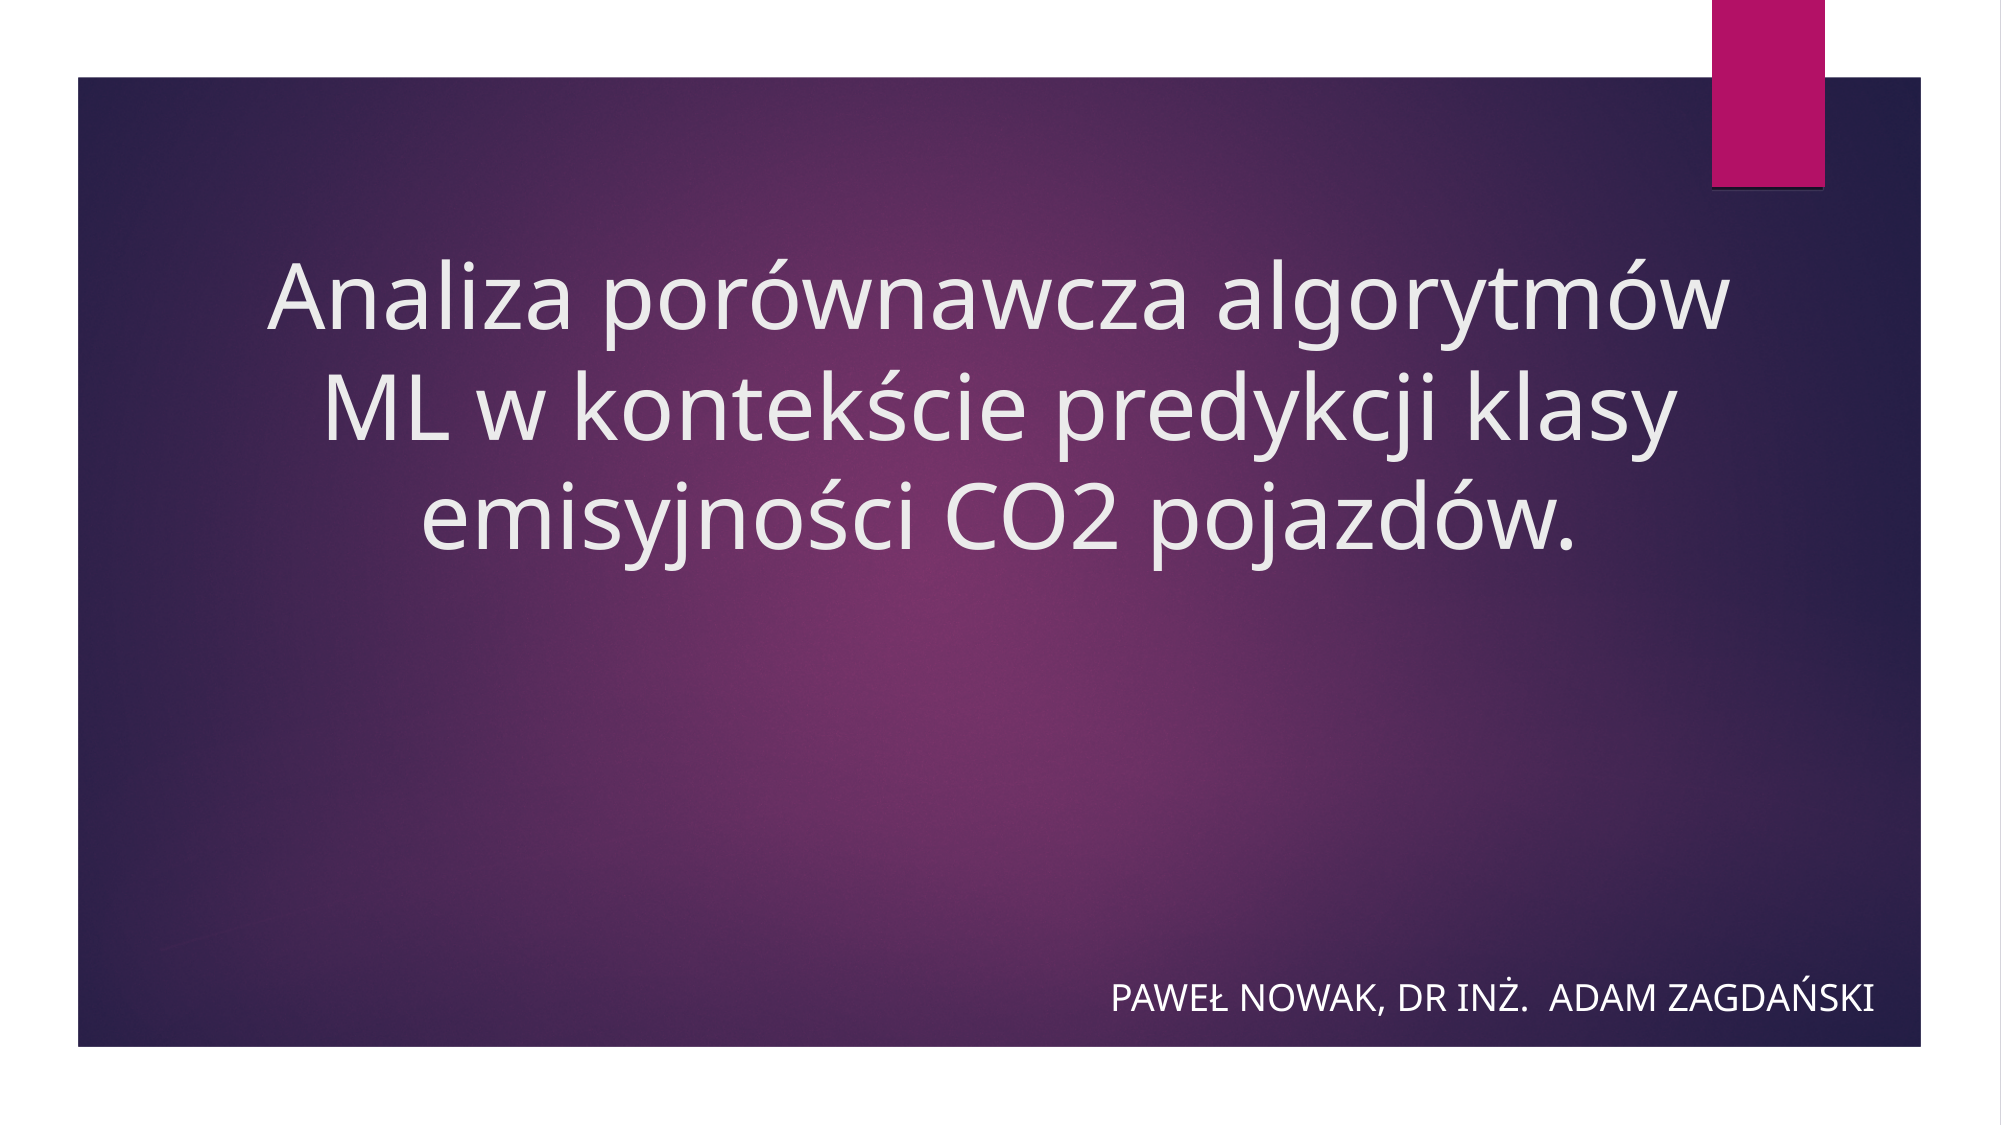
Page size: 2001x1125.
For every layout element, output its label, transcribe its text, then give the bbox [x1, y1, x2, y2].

title Analiza porównawcza algorytmów ML w kontekście predykcji klasy emisyjności CO2 pojazdów. [249, 79, 1750, 576]
subtitle Paweł Nowak, dr inż. Adam Zagdański [1095, 966, 2000, 1125]
